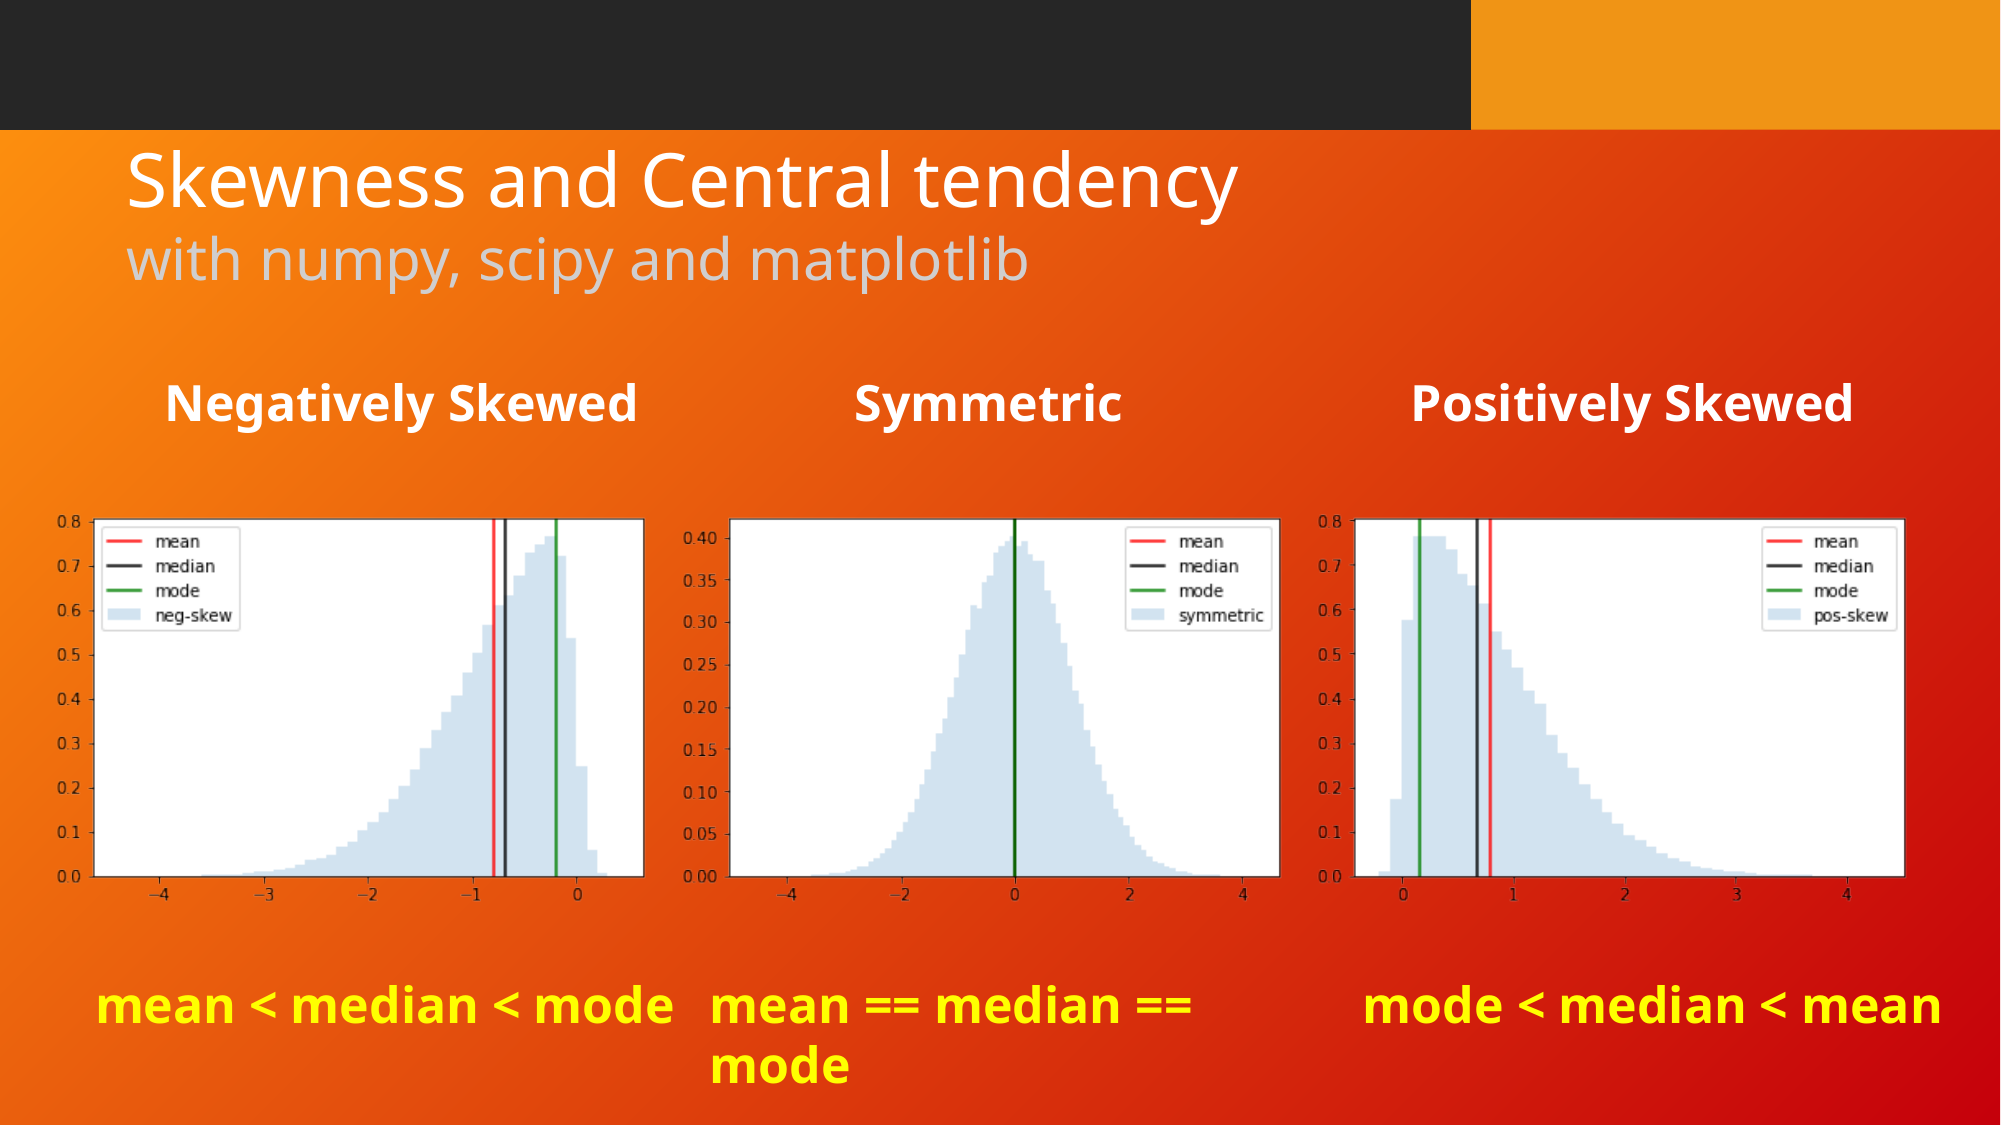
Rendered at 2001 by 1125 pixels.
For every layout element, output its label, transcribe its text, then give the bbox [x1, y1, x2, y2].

picture [44, 502, 660, 916]
picture [670, 502, 1296, 916]
text_box Skewness and Central tendency with numpy, scipy and matplotlib [111, 123, 1689, 301]
text_box mean < median < mode [80, 966, 695, 1042]
text_box Positively Skewed [1395, 364, 1888, 439]
text_box mode < median < mean [1348, 966, 1980, 1042]
text_box Negatively Skewed [149, 364, 685, 499]
picture [1305, 502, 1921, 916]
text_box mean == median == mode [695, 966, 1347, 1102]
text_box Symmetric [839, 364, 1160, 439]
